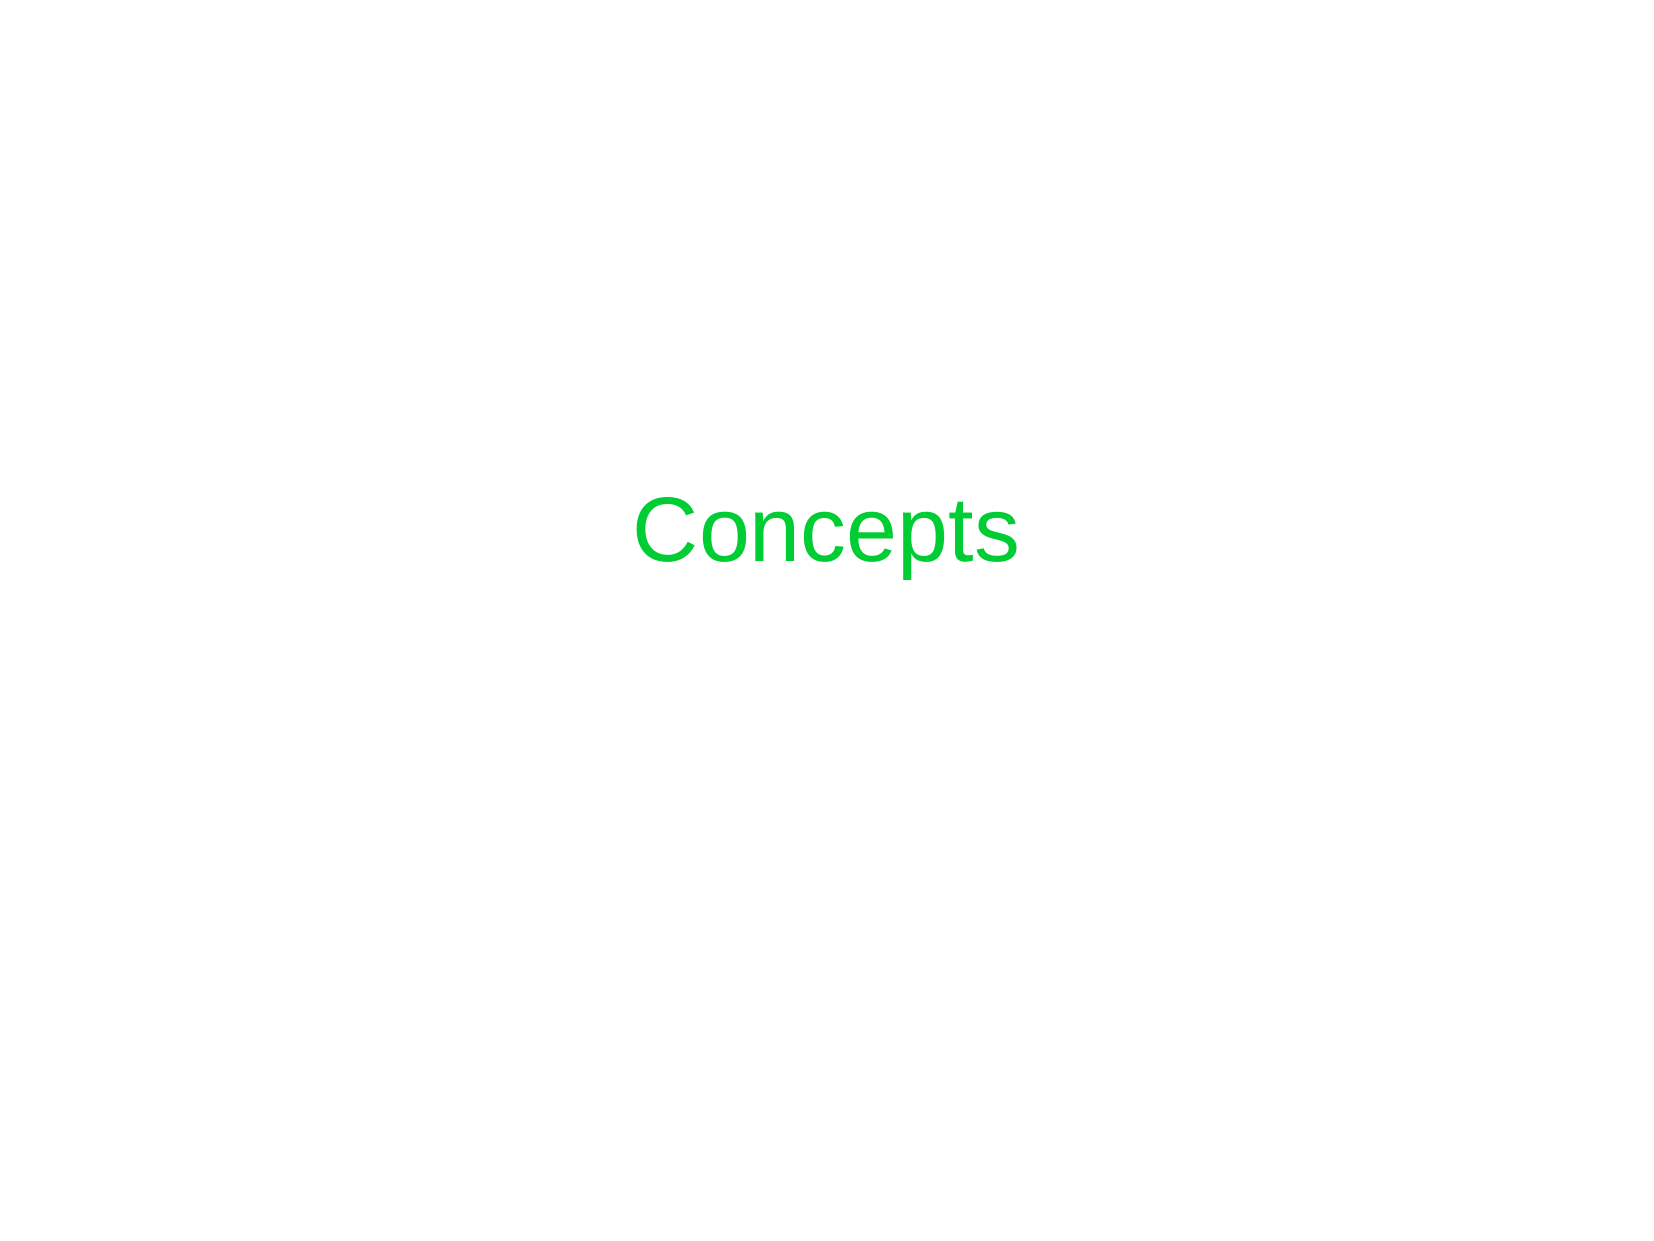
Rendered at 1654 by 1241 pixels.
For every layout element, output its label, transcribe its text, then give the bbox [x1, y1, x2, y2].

subtitle Concepts [82, 49, 1571, 1010]
